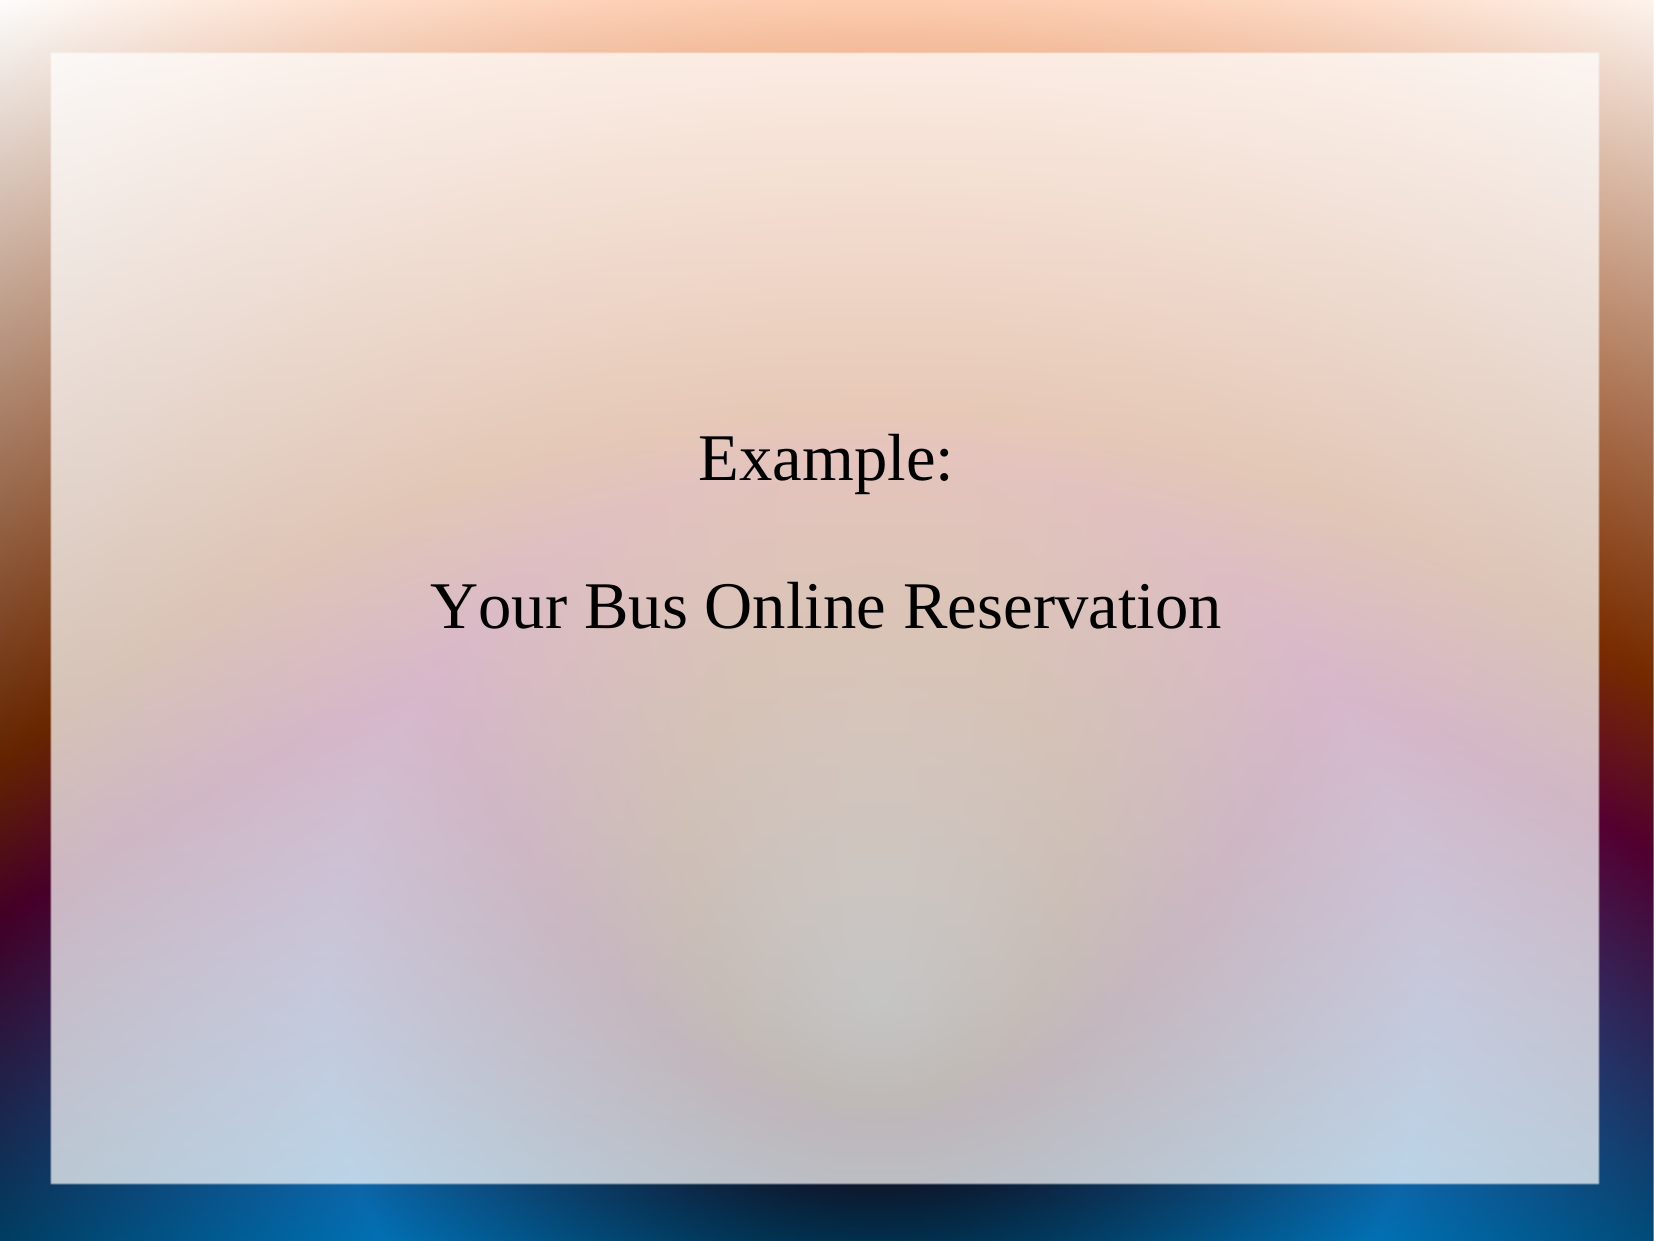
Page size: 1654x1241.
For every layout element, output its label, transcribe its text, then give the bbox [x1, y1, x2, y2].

picture [0, 0, 1654, 1241]
subtitle Example: Your Bus Online Reservation [82, 55, 1571, 1010]
